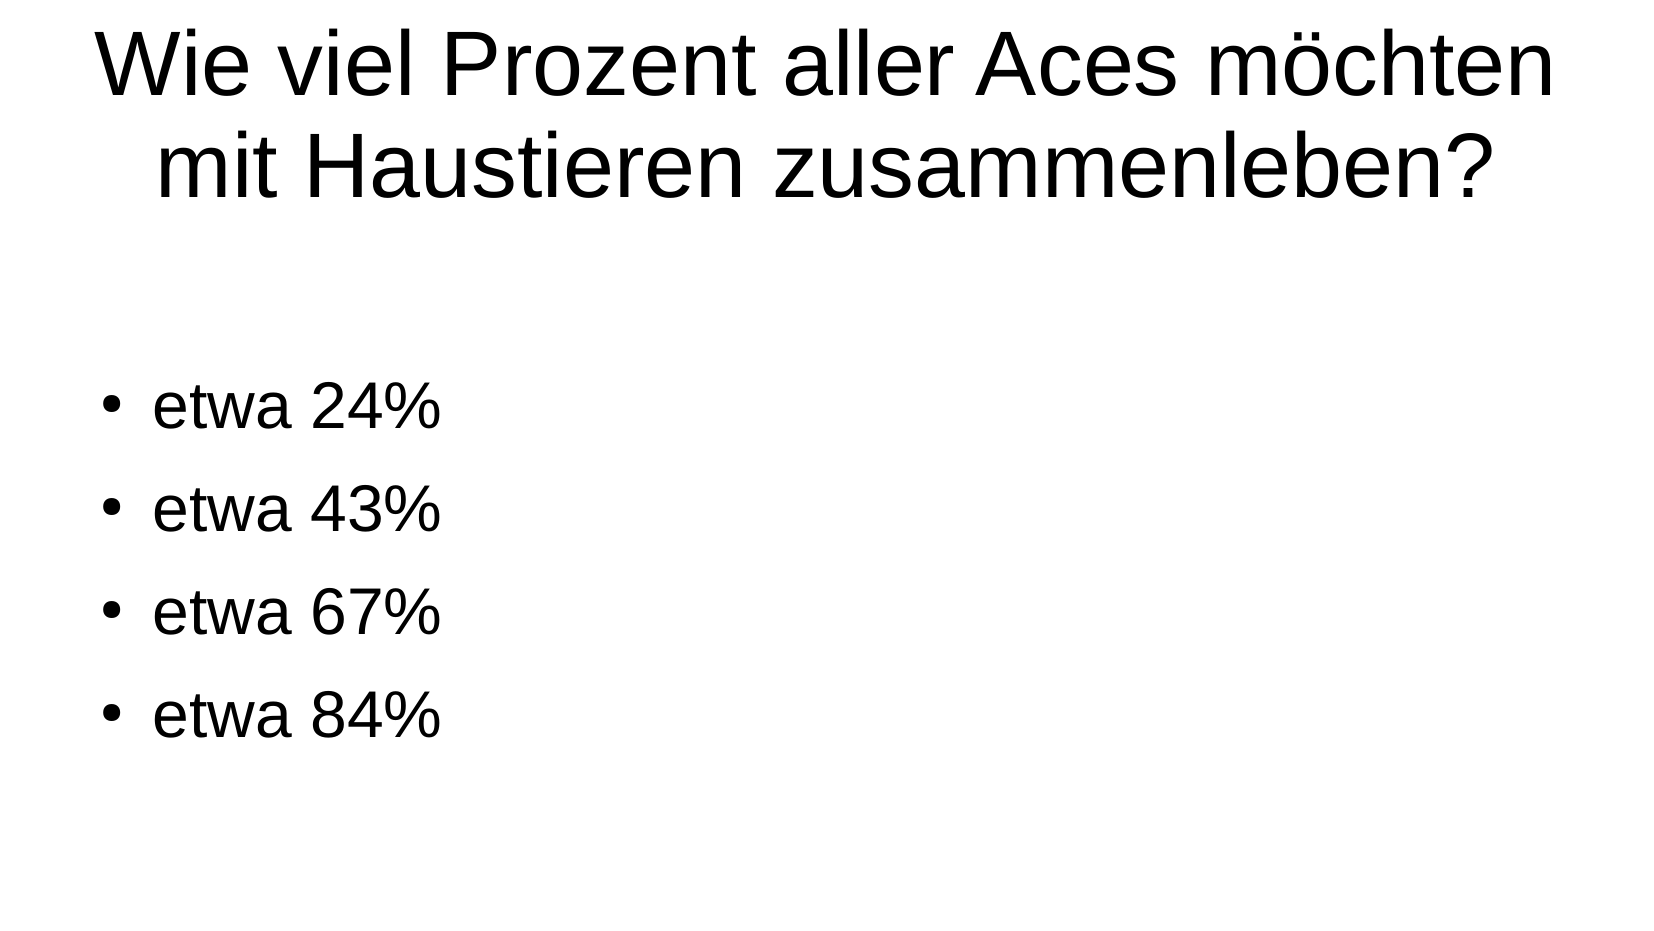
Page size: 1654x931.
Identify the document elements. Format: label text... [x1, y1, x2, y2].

title Wie viel Prozent aller Aces möchten mit Haustieren zusammenleben? [82, 12, 1571, 218]
list etwa 24% etwa 43% etwa 67% etwa 84% [82, 265, 1571, 758]
